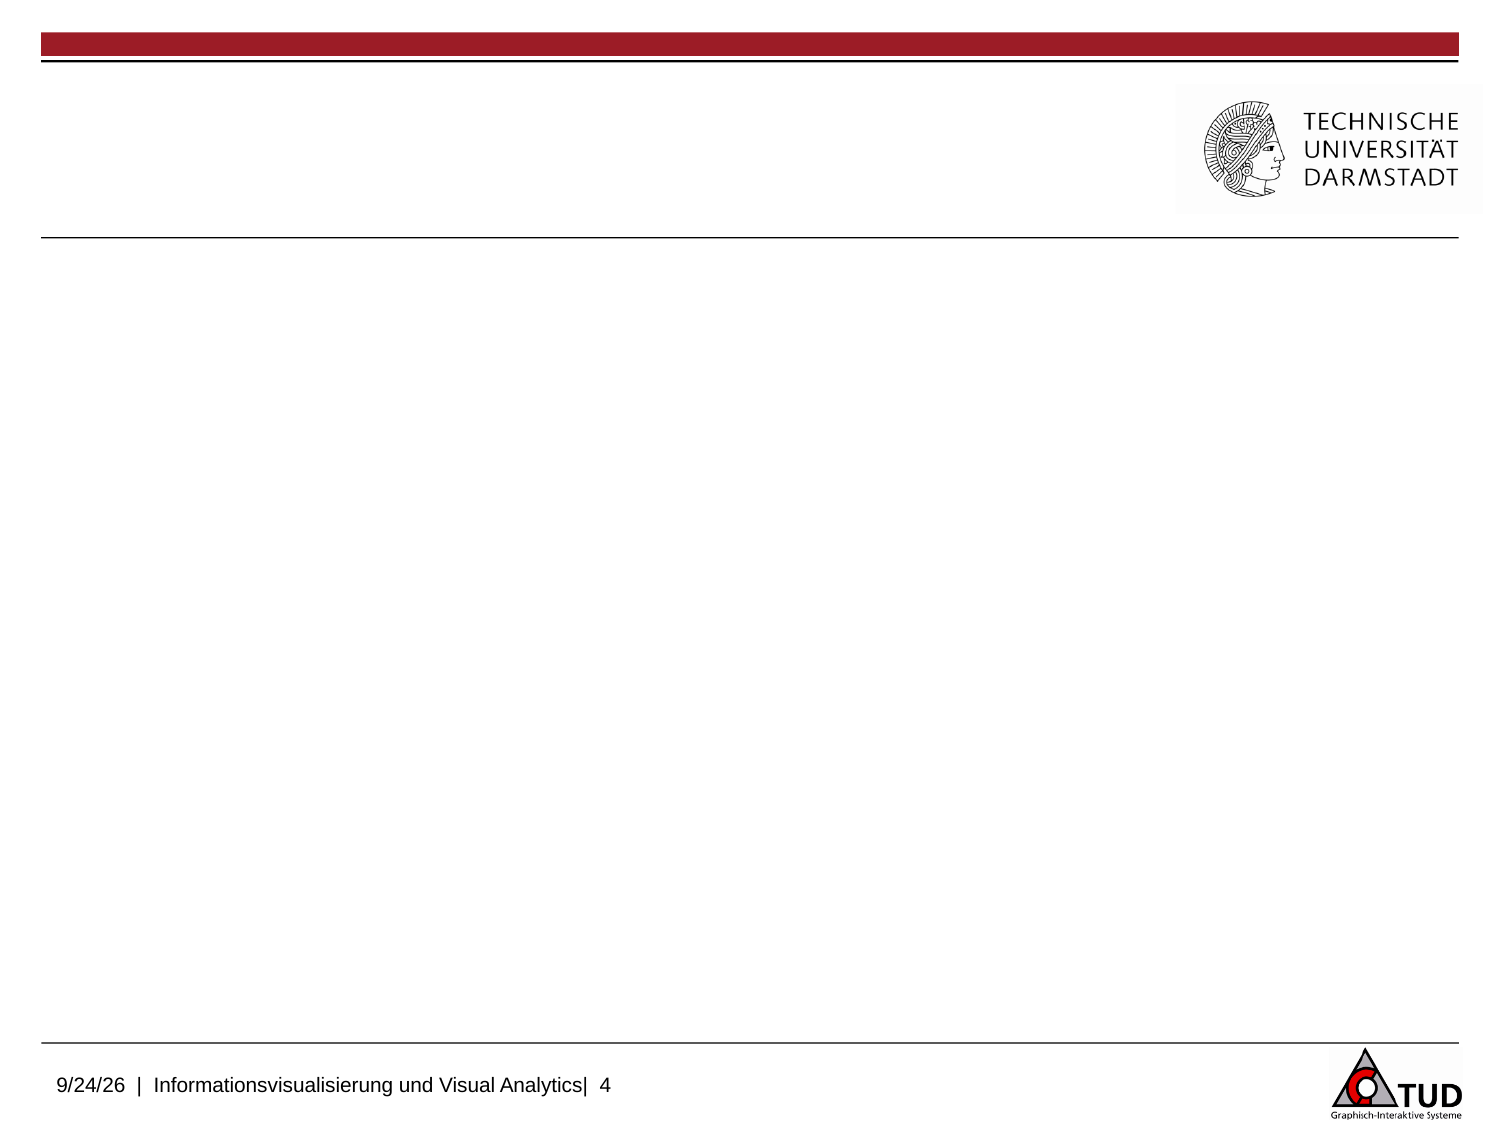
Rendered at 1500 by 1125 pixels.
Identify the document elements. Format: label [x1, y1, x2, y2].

picture [1175, 84, 1483, 214]
picture [1329, 1047, 1463, 1120]
